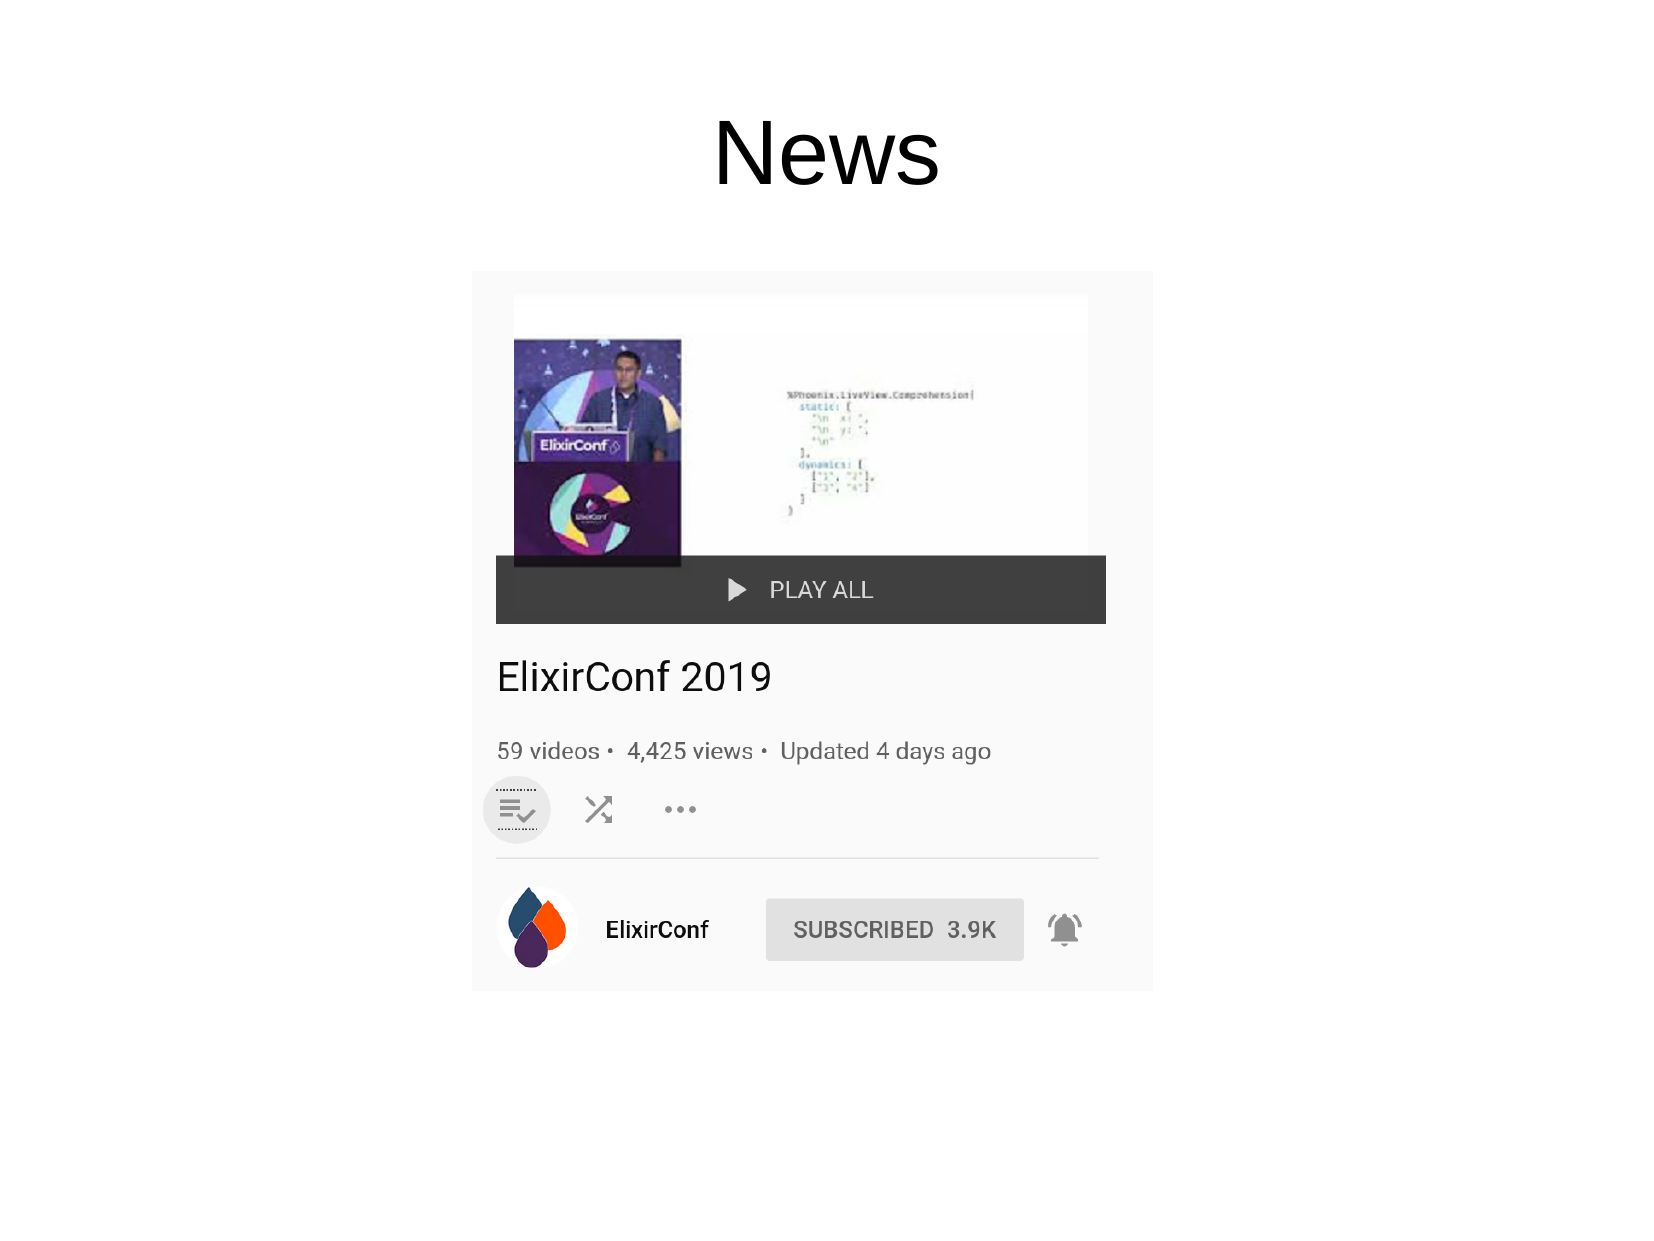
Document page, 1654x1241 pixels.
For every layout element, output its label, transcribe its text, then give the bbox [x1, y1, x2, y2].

title News [82, 49, 1571, 257]
picture [472, 271, 1153, 991]
